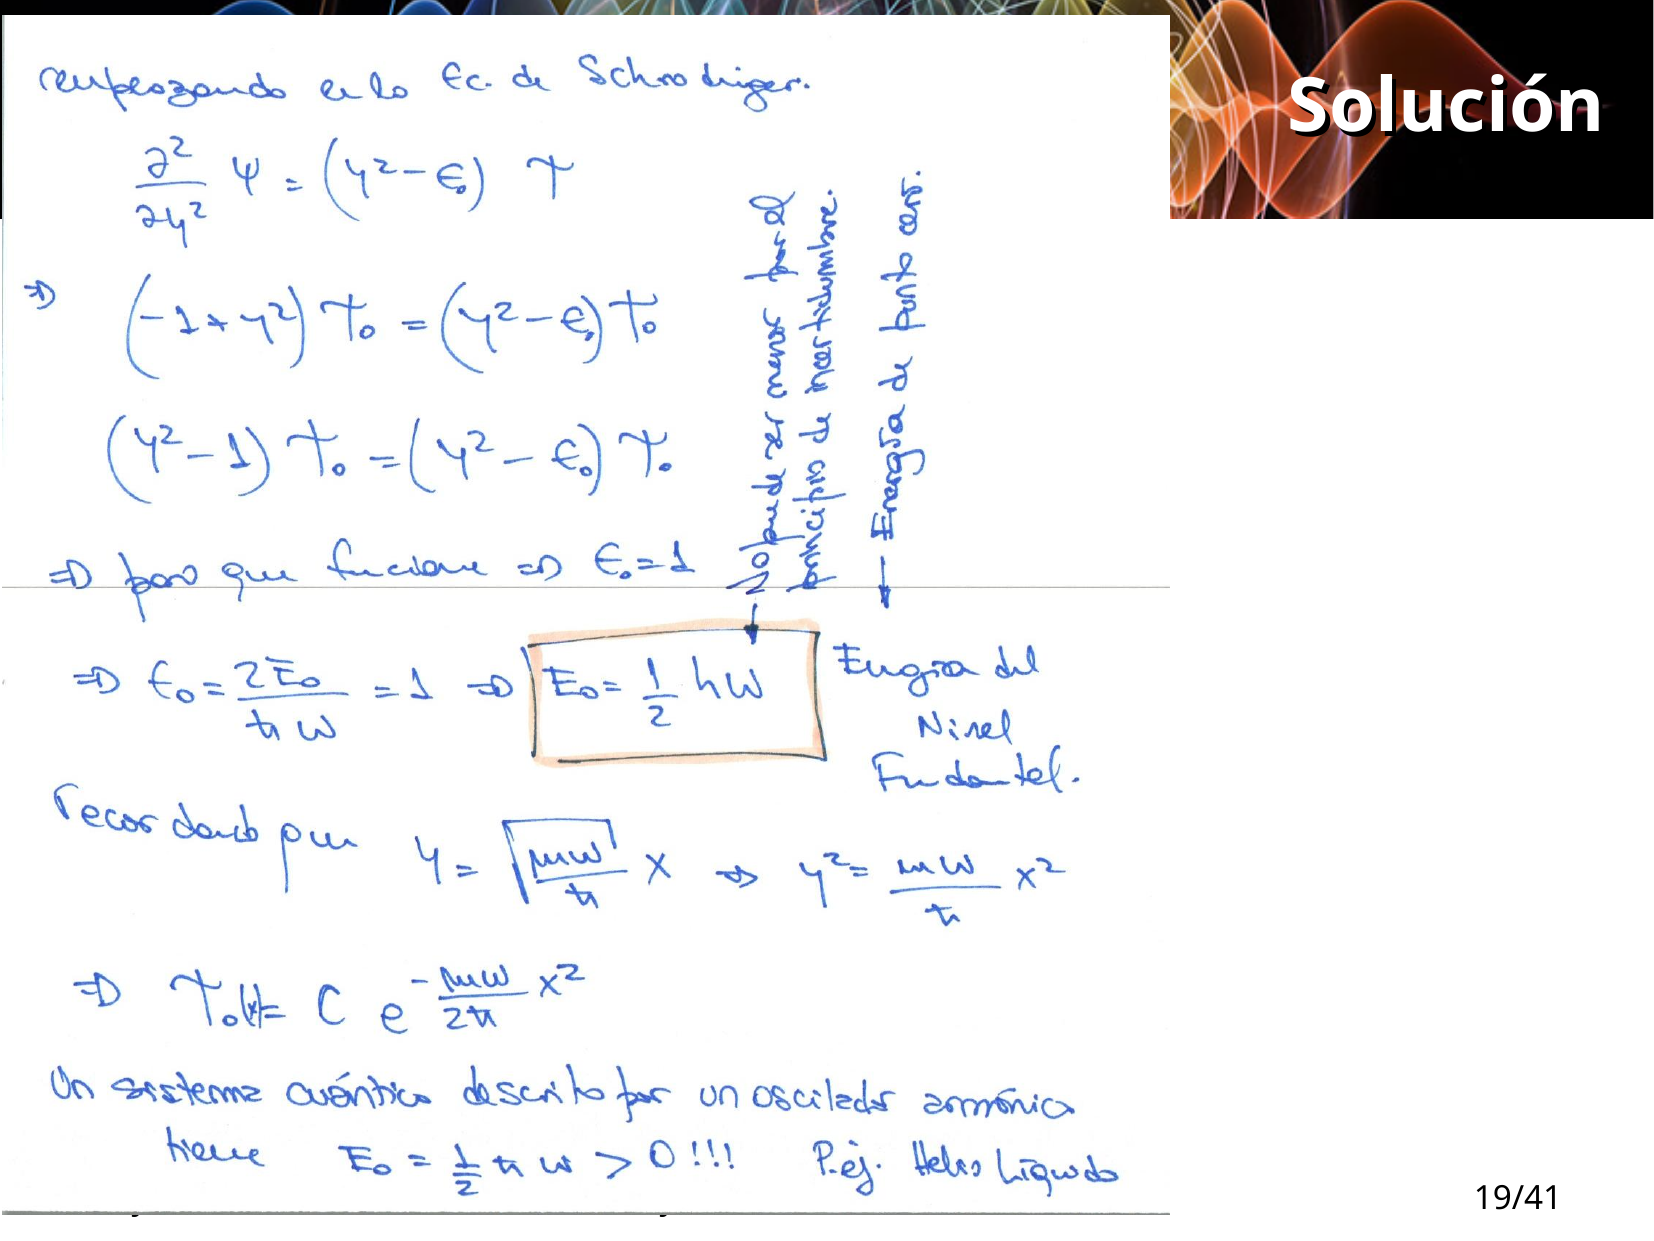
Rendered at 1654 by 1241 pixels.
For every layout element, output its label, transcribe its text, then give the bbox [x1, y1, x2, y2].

title Solución [45, 15, 1606, 191]
picture [0, 0, 1654, 1216]
